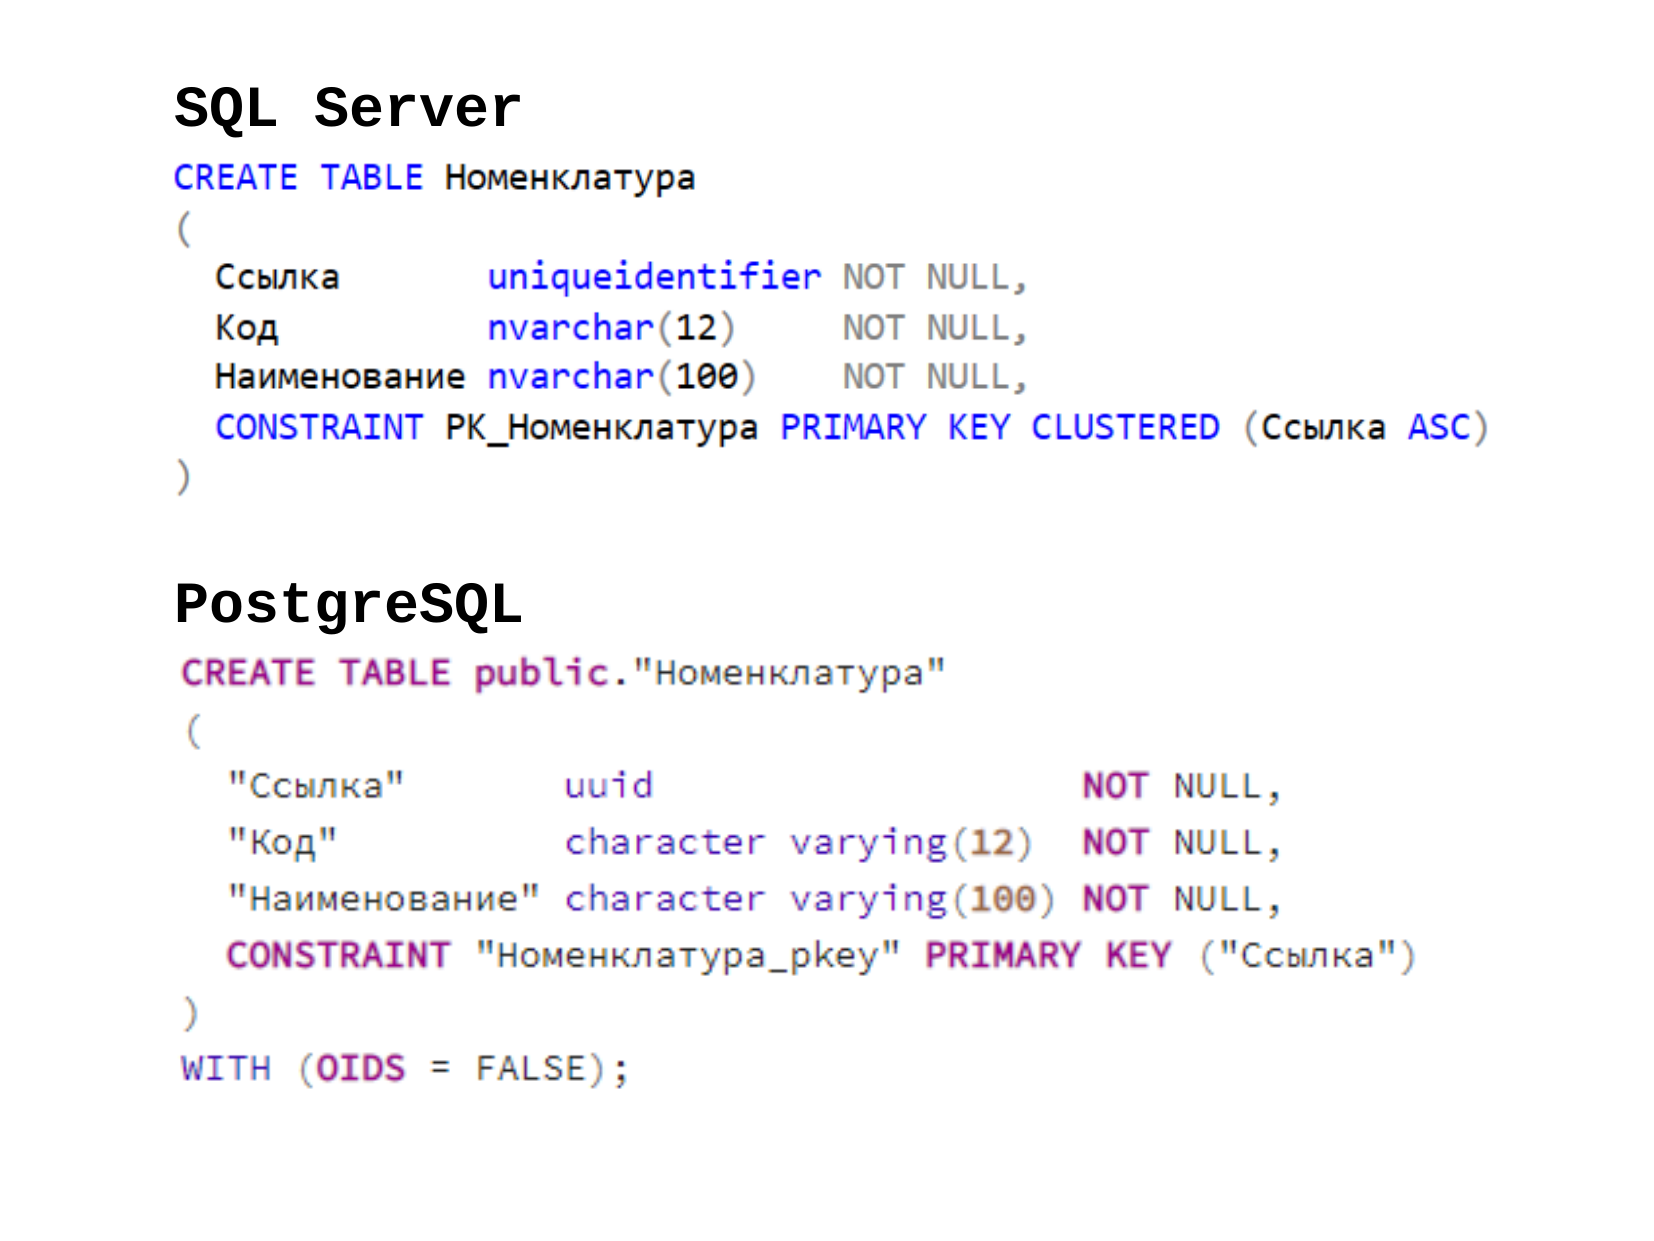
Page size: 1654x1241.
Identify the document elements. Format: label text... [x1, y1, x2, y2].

text_box SQL Server [159, 70, 540, 152]
picture [171, 645, 1429, 1105]
text_box PostgreSQL [159, 567, 540, 648]
picture [152, 143, 1499, 508]
